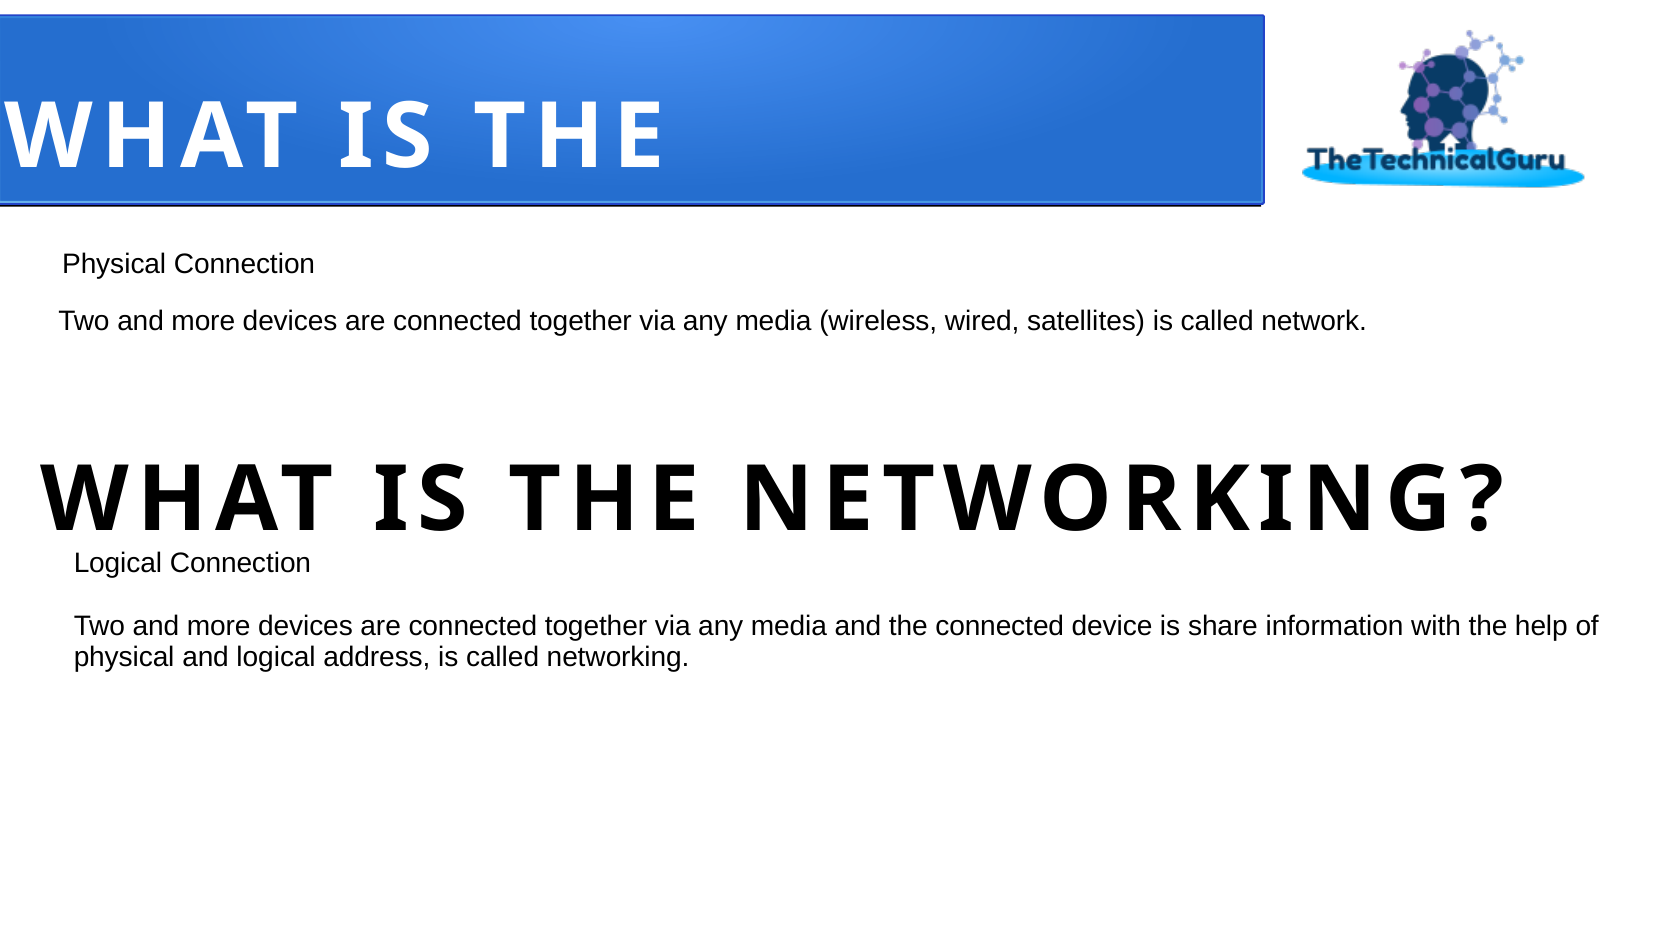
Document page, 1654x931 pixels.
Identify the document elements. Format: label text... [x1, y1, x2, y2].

text_box Logical Connection [59, 540, 407, 587]
text_box WHAT IS THE NETWORK? [0, 61, 1276, 192]
text_box WHAT IS THE NETWORKING? [25, 425, 1642, 556]
text_box Two and more devices are connected together via any media and the connected device is share information with the help of physical and logical address, is called networking. [59, 602, 1642, 680]
text_box Physical Connection [47, 240, 416, 287]
text_box Two and more devices are connected together via any media (wireless, wired, satellites) is called network. [43, 297, 1654, 373]
picture [1287, 0, 1600, 266]
